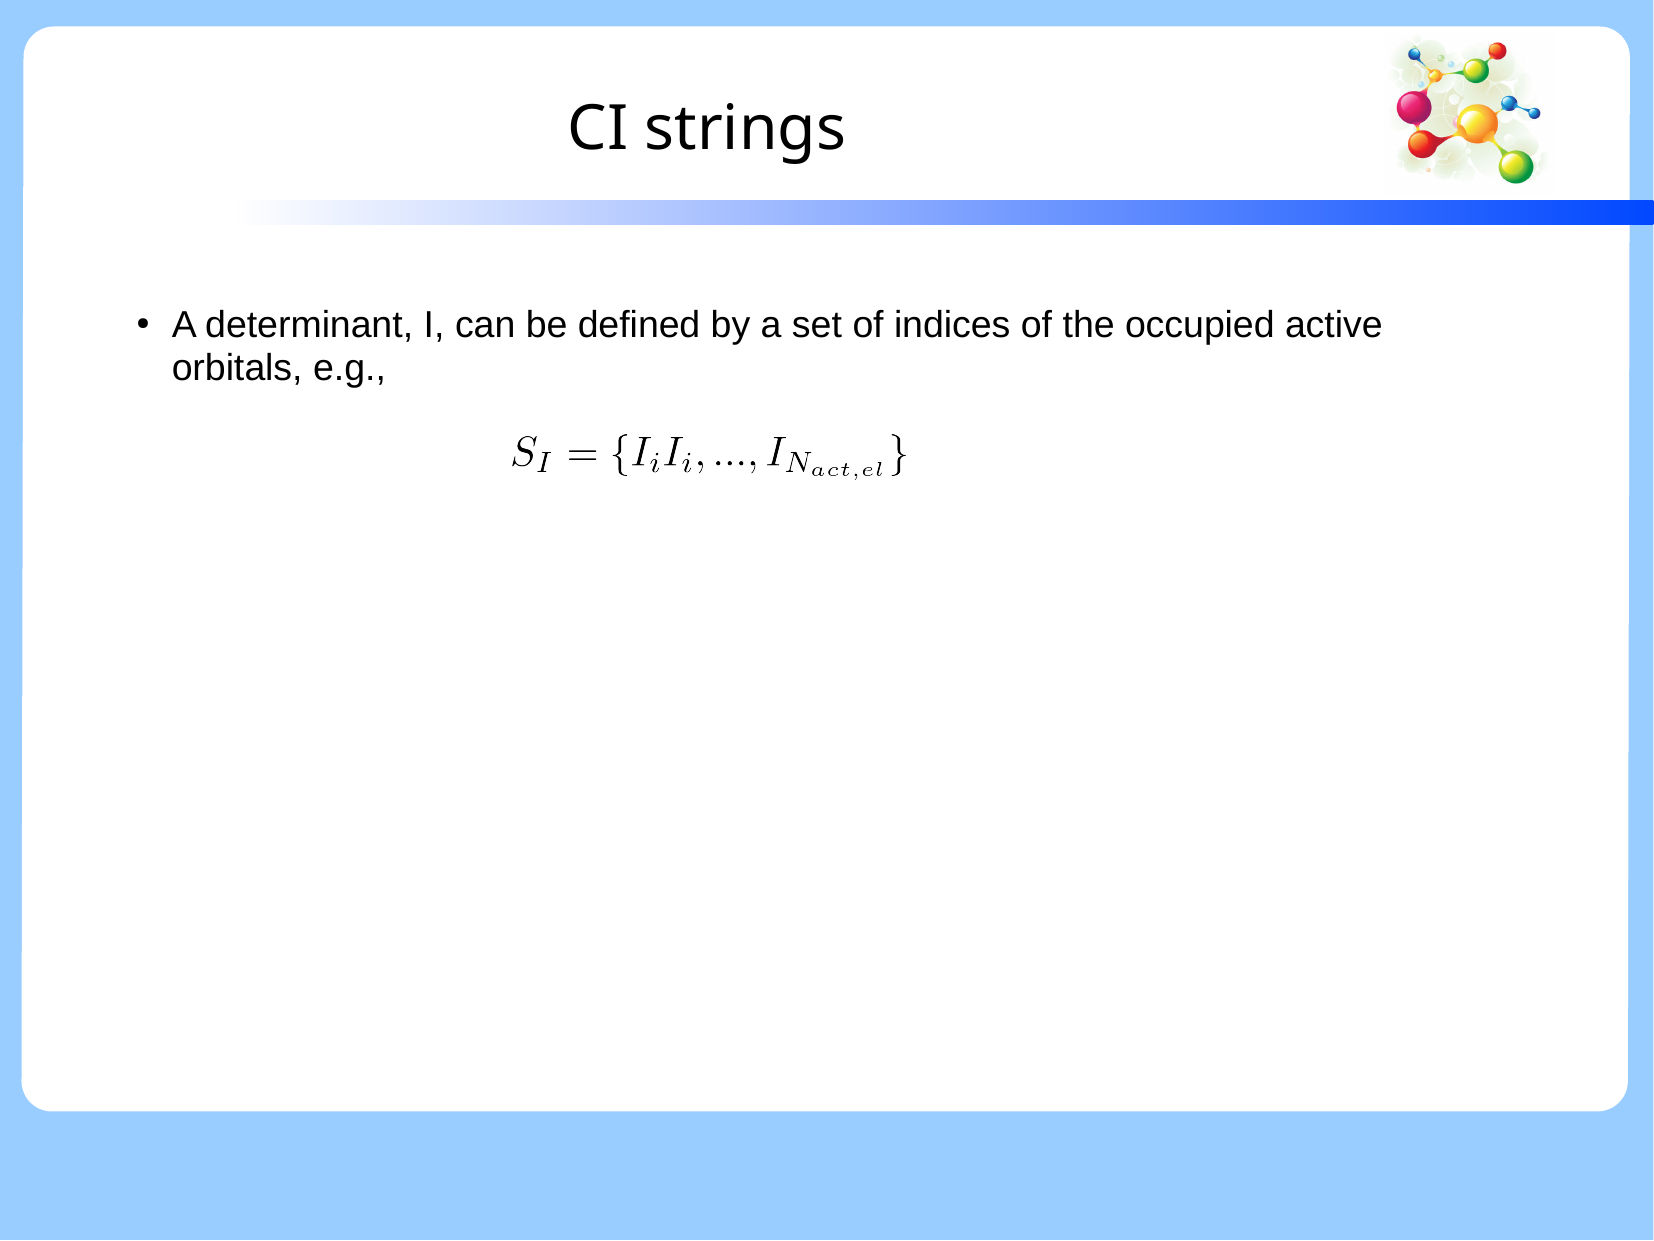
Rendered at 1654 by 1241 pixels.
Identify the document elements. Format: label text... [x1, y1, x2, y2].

picture [512, 434, 906, 480]
table_cell [873, 201, 877, 224]
title CI strings [82, 49, 1332, 201]
text_box A determinant, I, can be defined by a set of indices of the occupied active orbitals, e.g., [121, 254, 1523, 1241]
table_cell [956, 201, 961, 224]
picture [1382, 29, 1556, 195]
